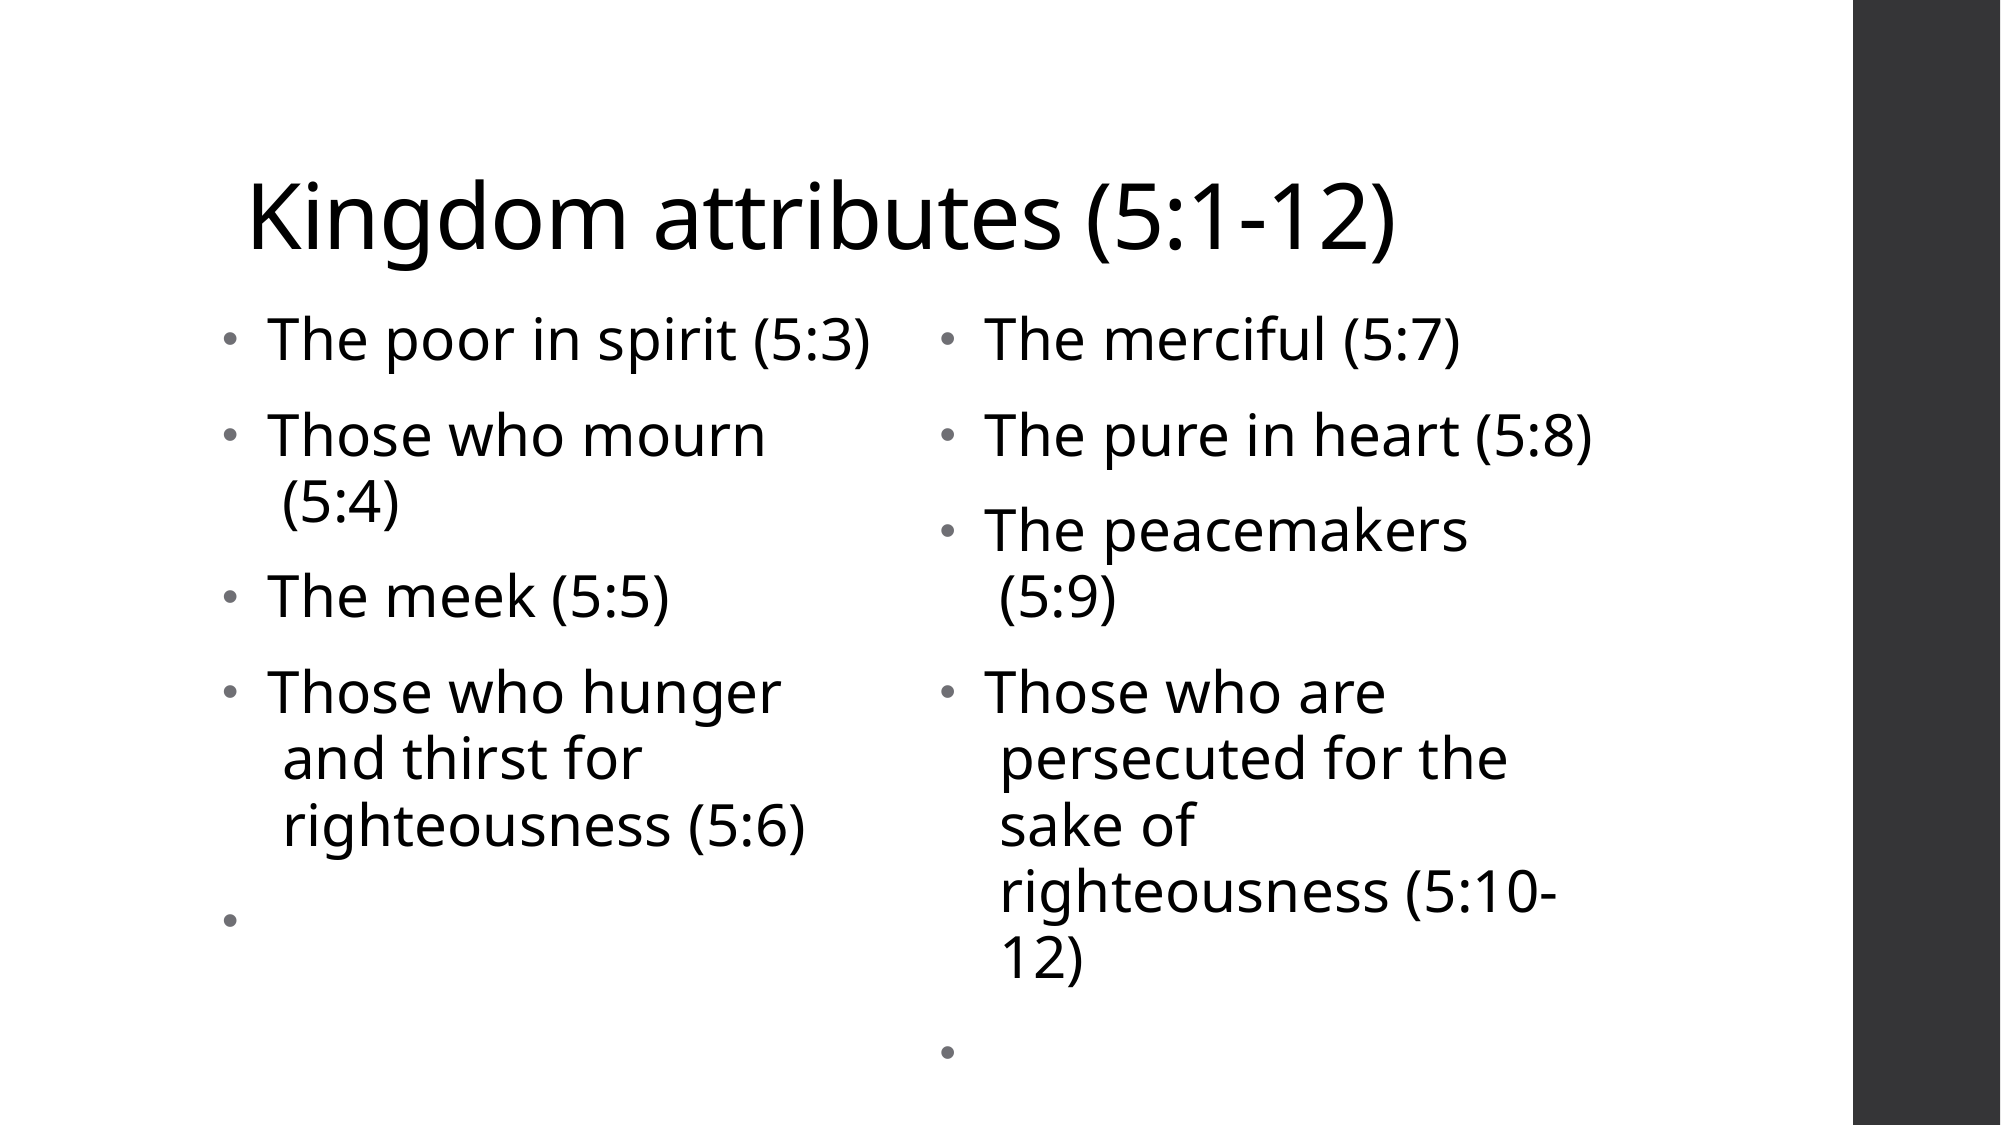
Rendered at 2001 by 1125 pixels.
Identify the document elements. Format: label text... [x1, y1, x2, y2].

list The merciful (5:7) The pure in heart (5:8) The peacemakers (5:9) Those who are persecuted for the sake of righteousness (5:10-12) [924, 299, 1617, 1014]
list The poor in spirit (5:3) Those who mourn (5:4) The meek (5:5) Those who hunger and thirst for righteousness (5:6) [207, 299, 900, 1014]
title Kingdom attributes (5:1-12) [206, 60, 1797, 278]
